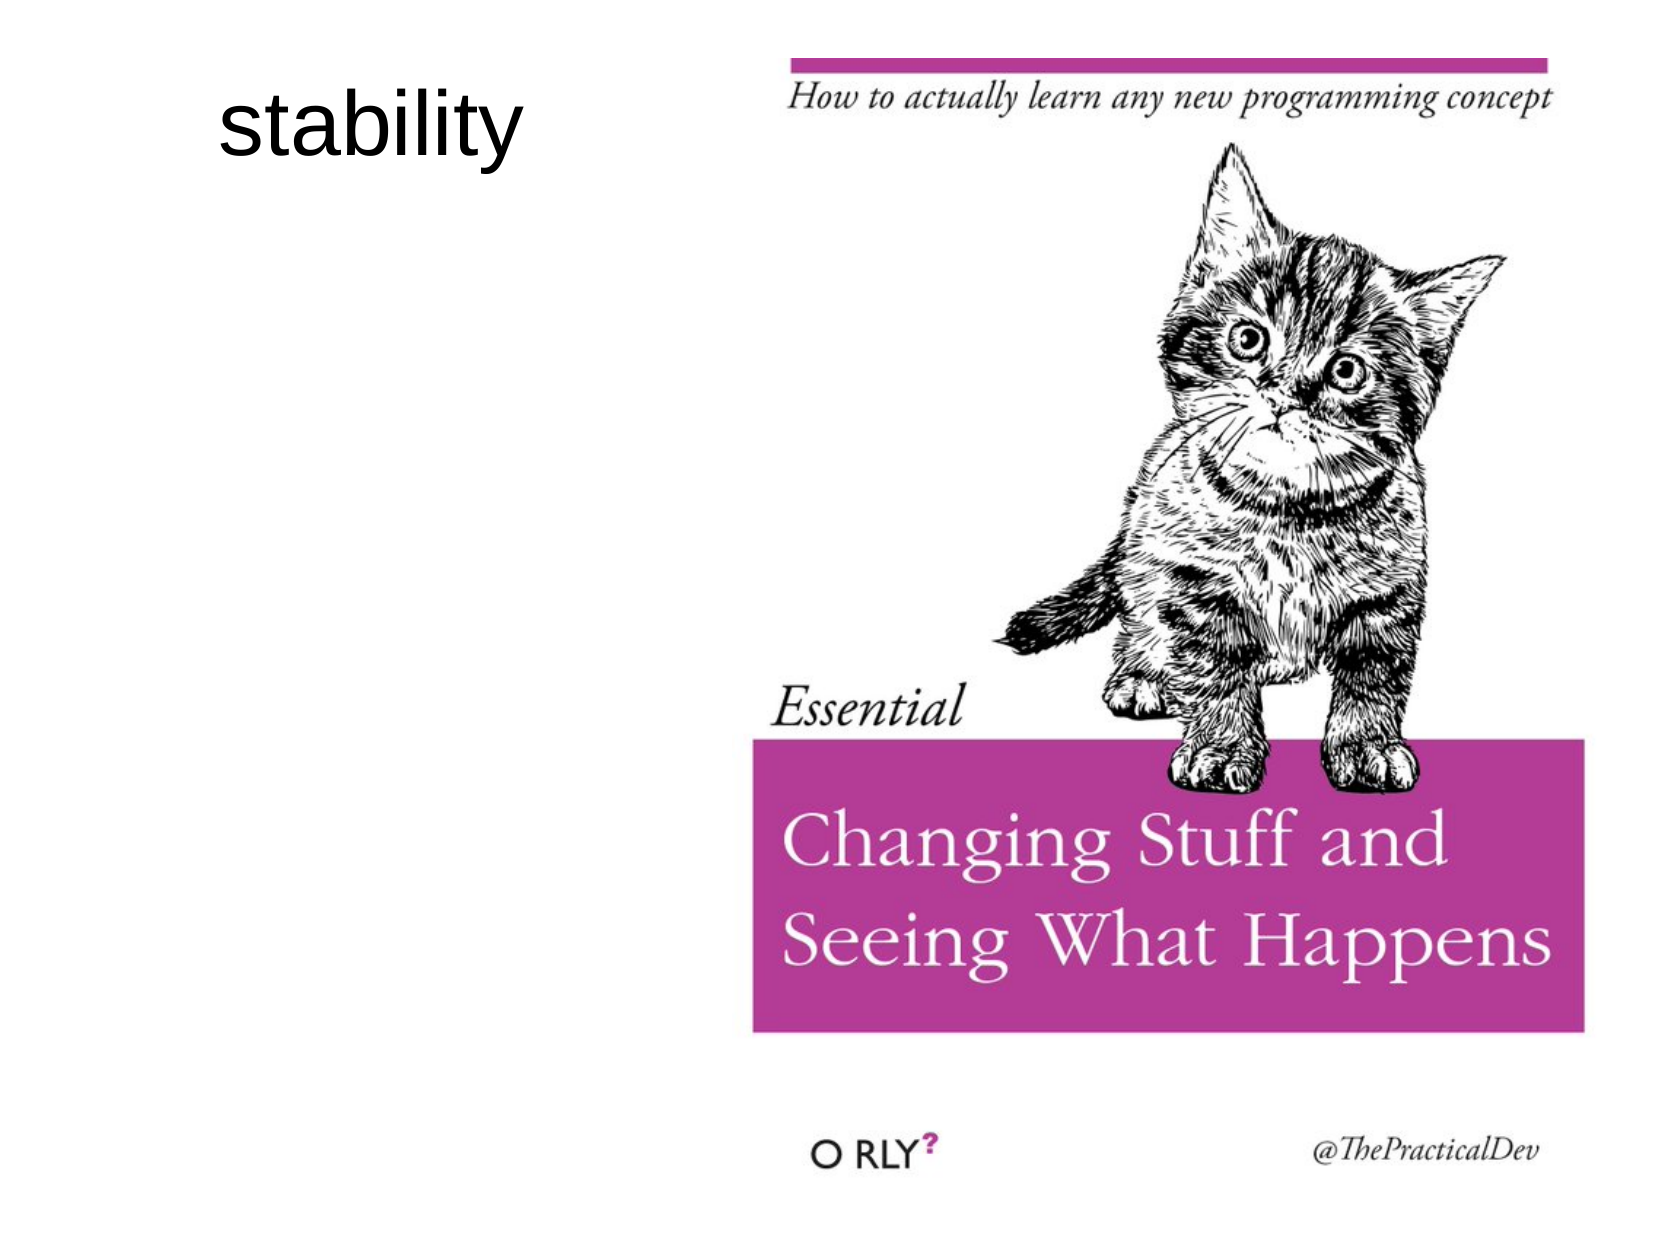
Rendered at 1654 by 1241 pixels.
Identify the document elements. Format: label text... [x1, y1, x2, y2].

picture [732, 58, 1607, 1205]
title stability [82, 49, 662, 199]
